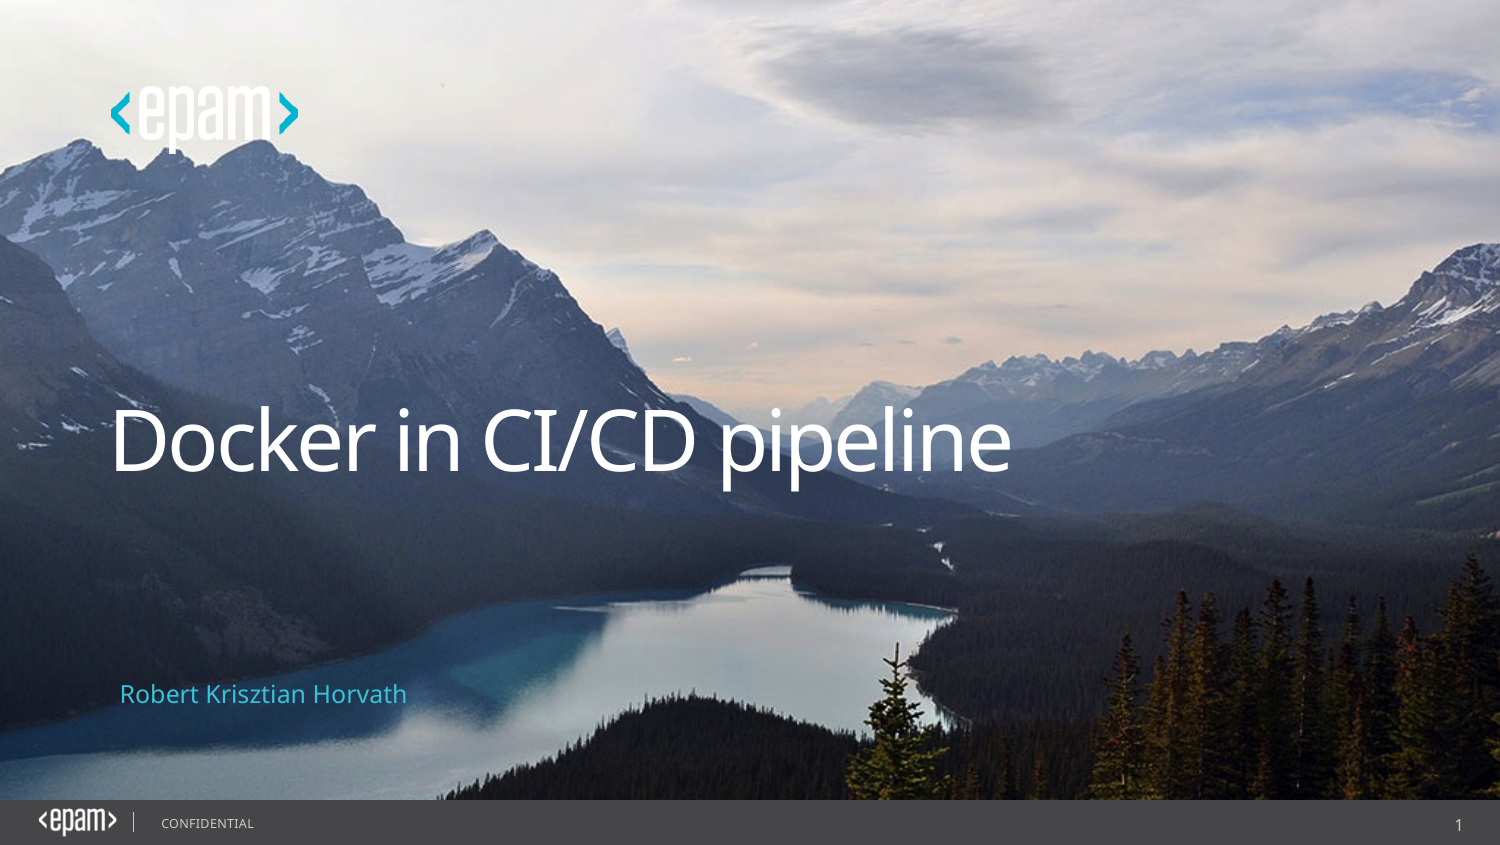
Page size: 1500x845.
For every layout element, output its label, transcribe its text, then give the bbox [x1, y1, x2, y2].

picture [38, 808, 117, 837]
text_box Robert Krisztian Horvath [108, 671, 708, 718]
text_box Docker in CI/CD pipeline [93, 389, 1434, 526]
picture [0, 0, 1500, 800]
